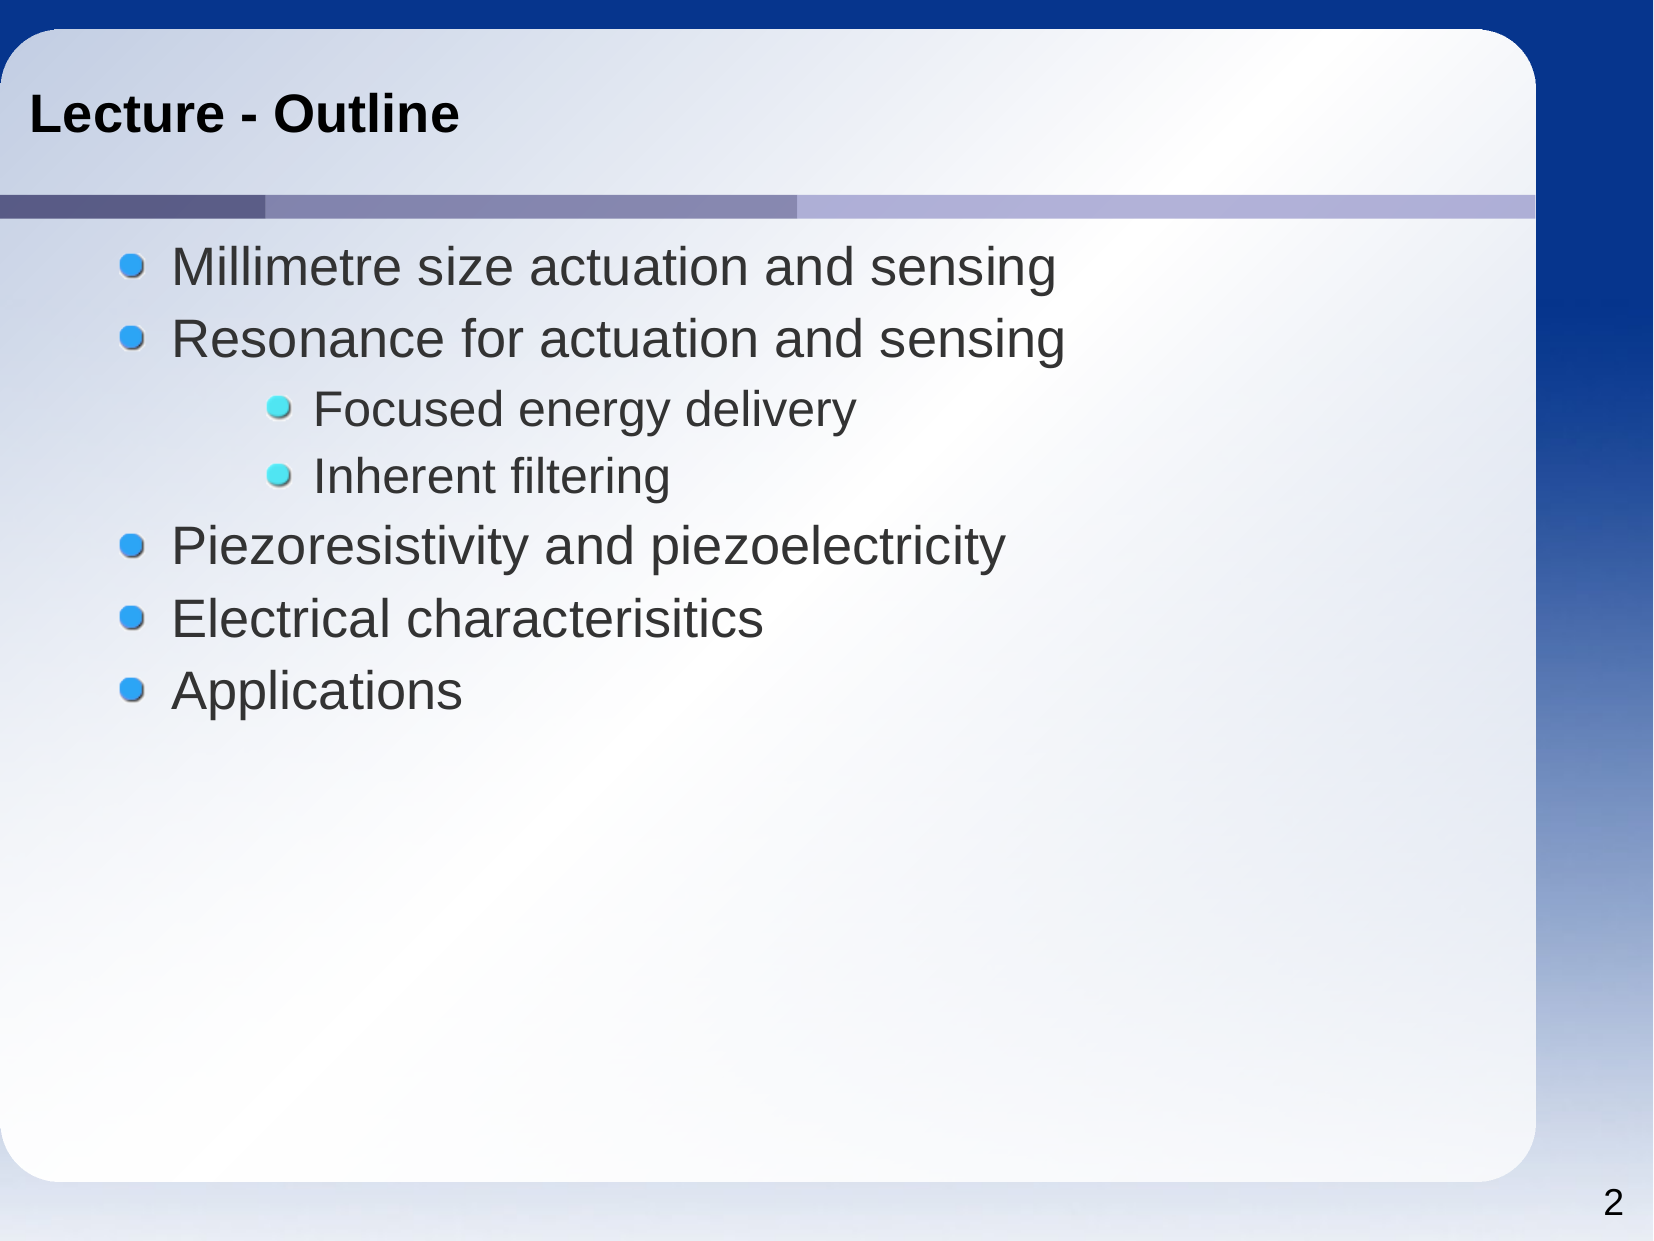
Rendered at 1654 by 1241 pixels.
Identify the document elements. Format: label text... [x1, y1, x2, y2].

list Millimetre size actuation and sensing Resonance for actuation and sensing Focused energy delivery Inherent filtering Piezoresistivity and piezoelectricity Electrical characterisitics Applications [29, 236, 1506, 1152]
title Lecture - Outline [29, 49, 1506, 178]
picture [0, 0, 1654, 1241]
